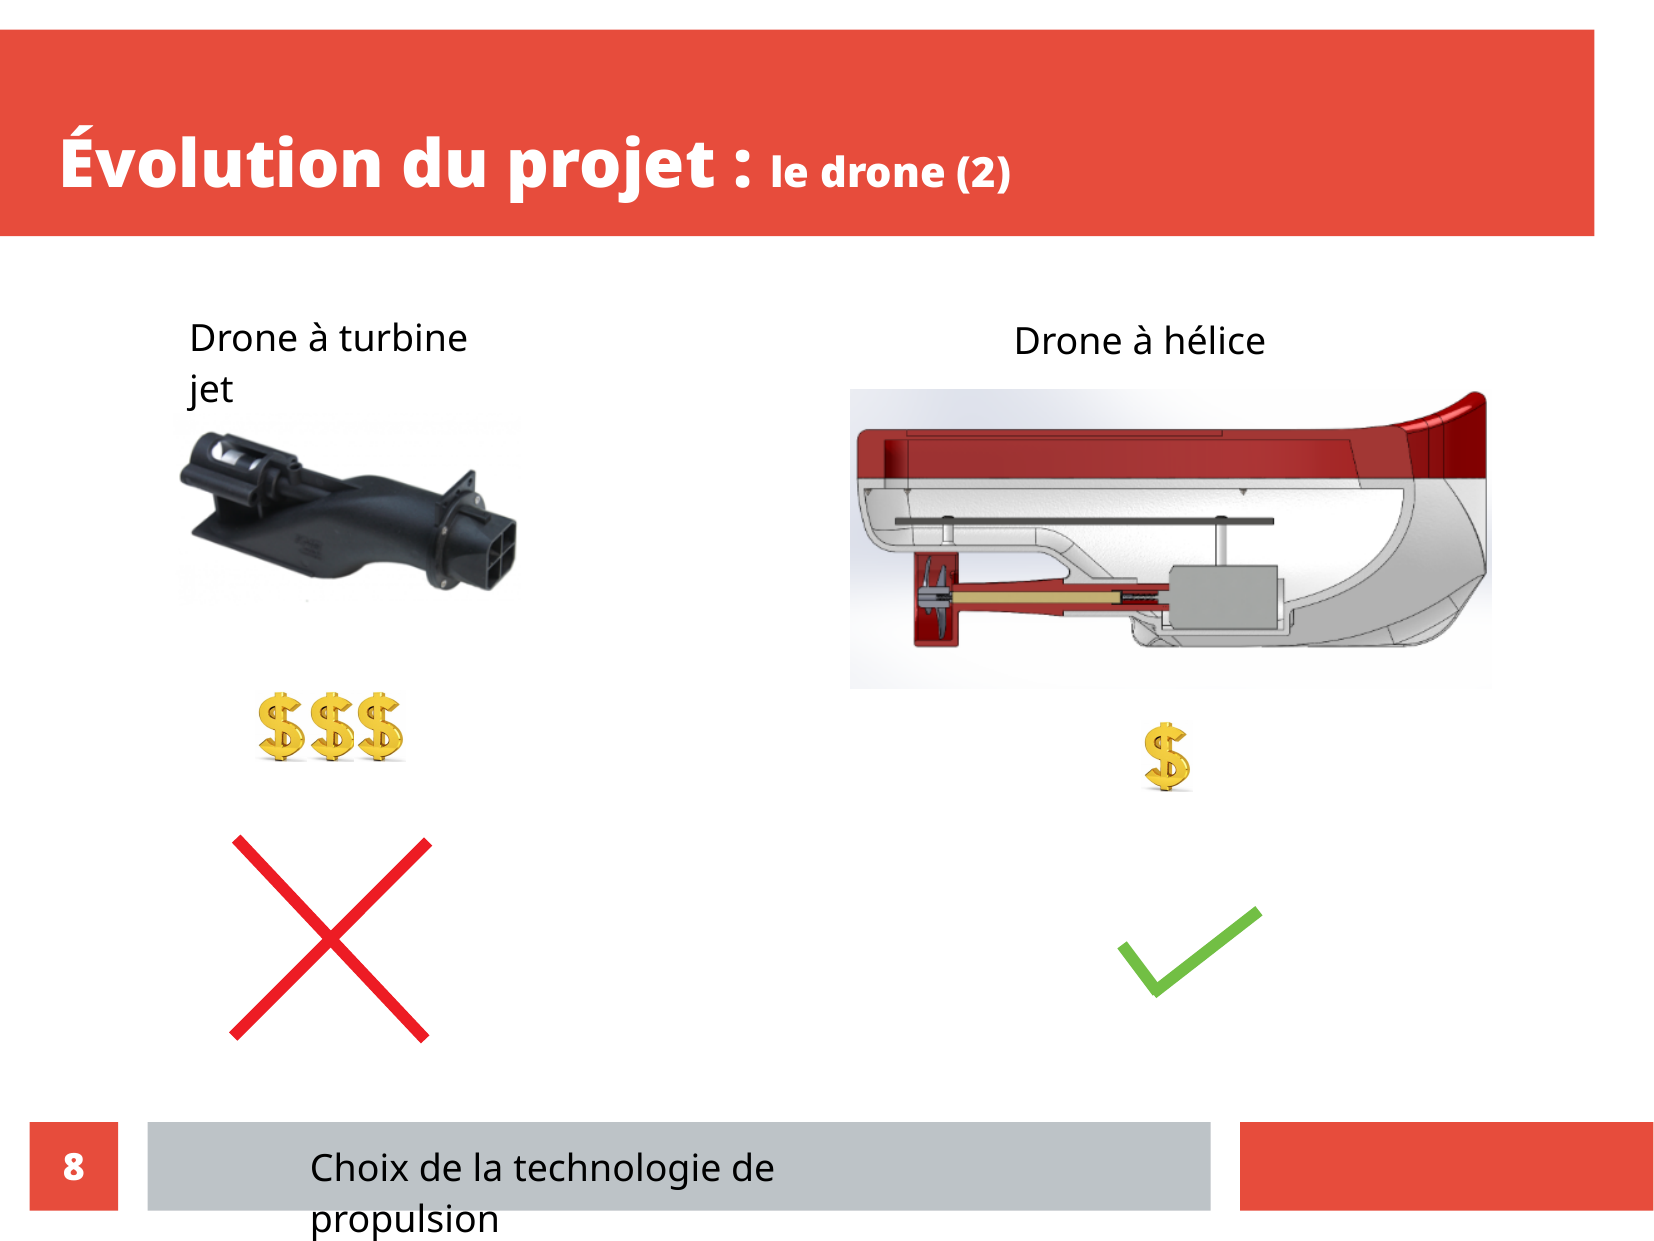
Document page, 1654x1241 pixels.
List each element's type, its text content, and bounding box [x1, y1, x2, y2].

title Évolution du projet : le drone (2) [59, 59, 1595, 207]
text_box Drone à turbine jet [174, 304, 520, 367]
picture [147, 413, 544, 606]
picture [850, 389, 1492, 689]
picture [255, 690, 406, 762]
text_box Choix de la technologie de propulsion [295, 1133, 945, 1196]
text_box Drone à hélice [998, 307, 1288, 370]
picture [1141, 720, 1193, 792]
